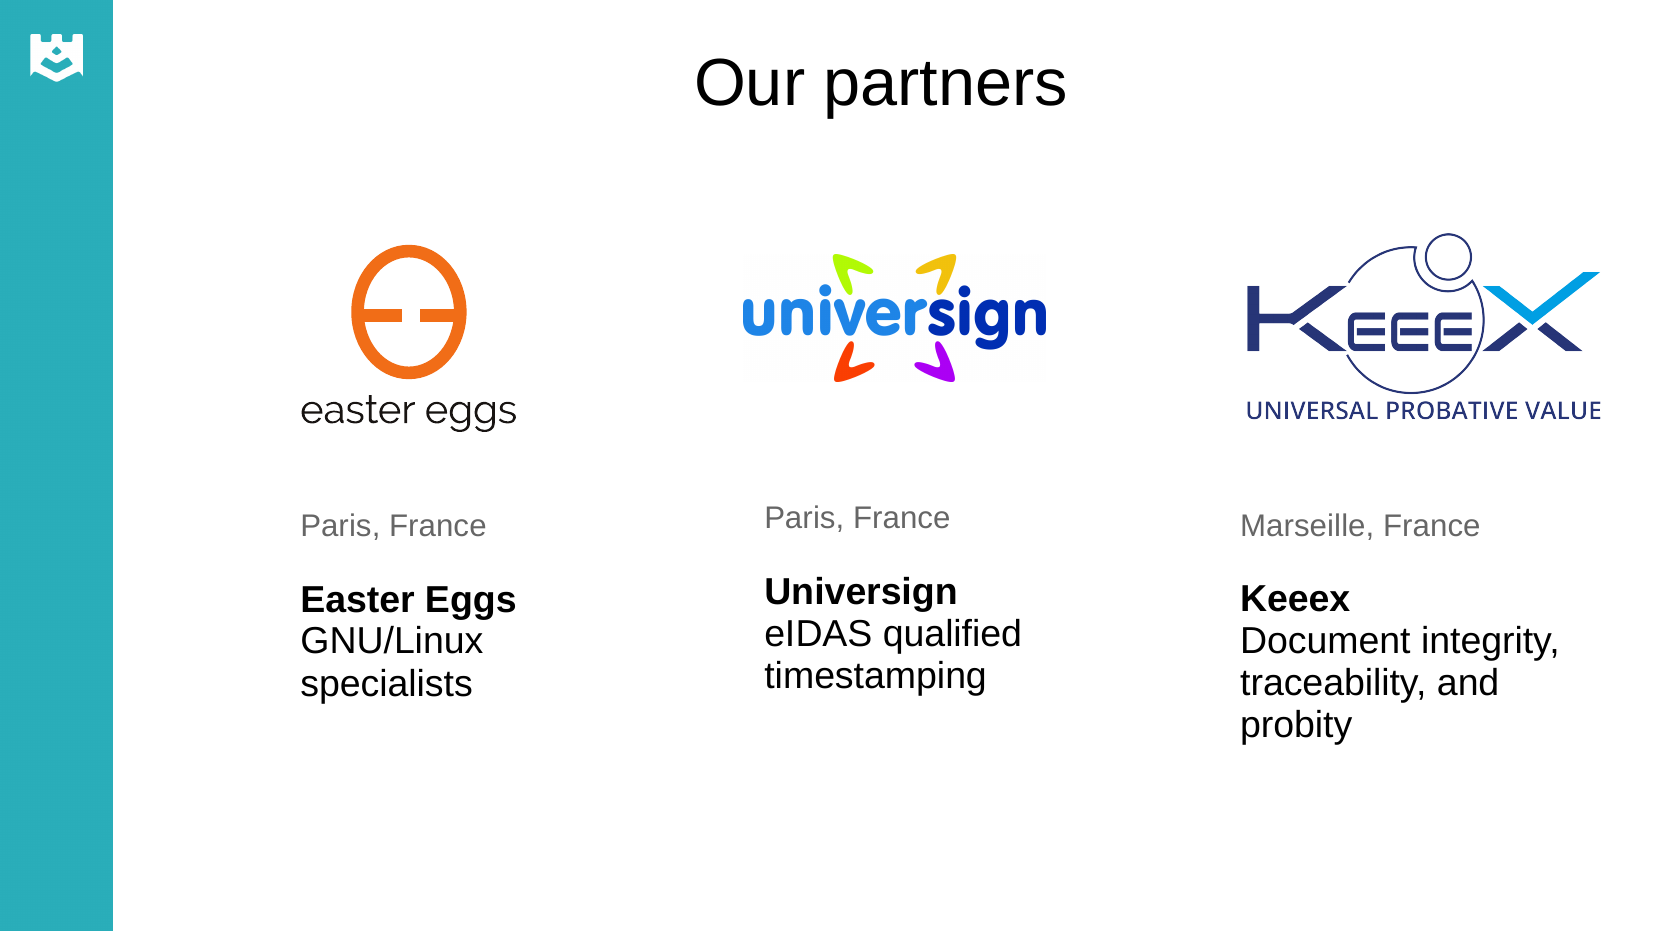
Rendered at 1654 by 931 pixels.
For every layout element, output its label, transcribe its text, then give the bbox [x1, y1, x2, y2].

picture [301, 244, 516, 432]
text_box Marseille, France Keeex Document integrity, traceability, and probity [1225, 501, 1613, 838]
picture [1245, 233, 1602, 426]
text_box Paris, France Easter Eggs GNU/Linux specialists [285, 501, 595, 838]
text_box Paris, France Universign eIDAS qualified timestamping [749, 493, 1088, 788]
picture [0, 0, 113, 931]
picture [743, 254, 1046, 382]
text_box Our partners [113, 37, 1651, 188]
